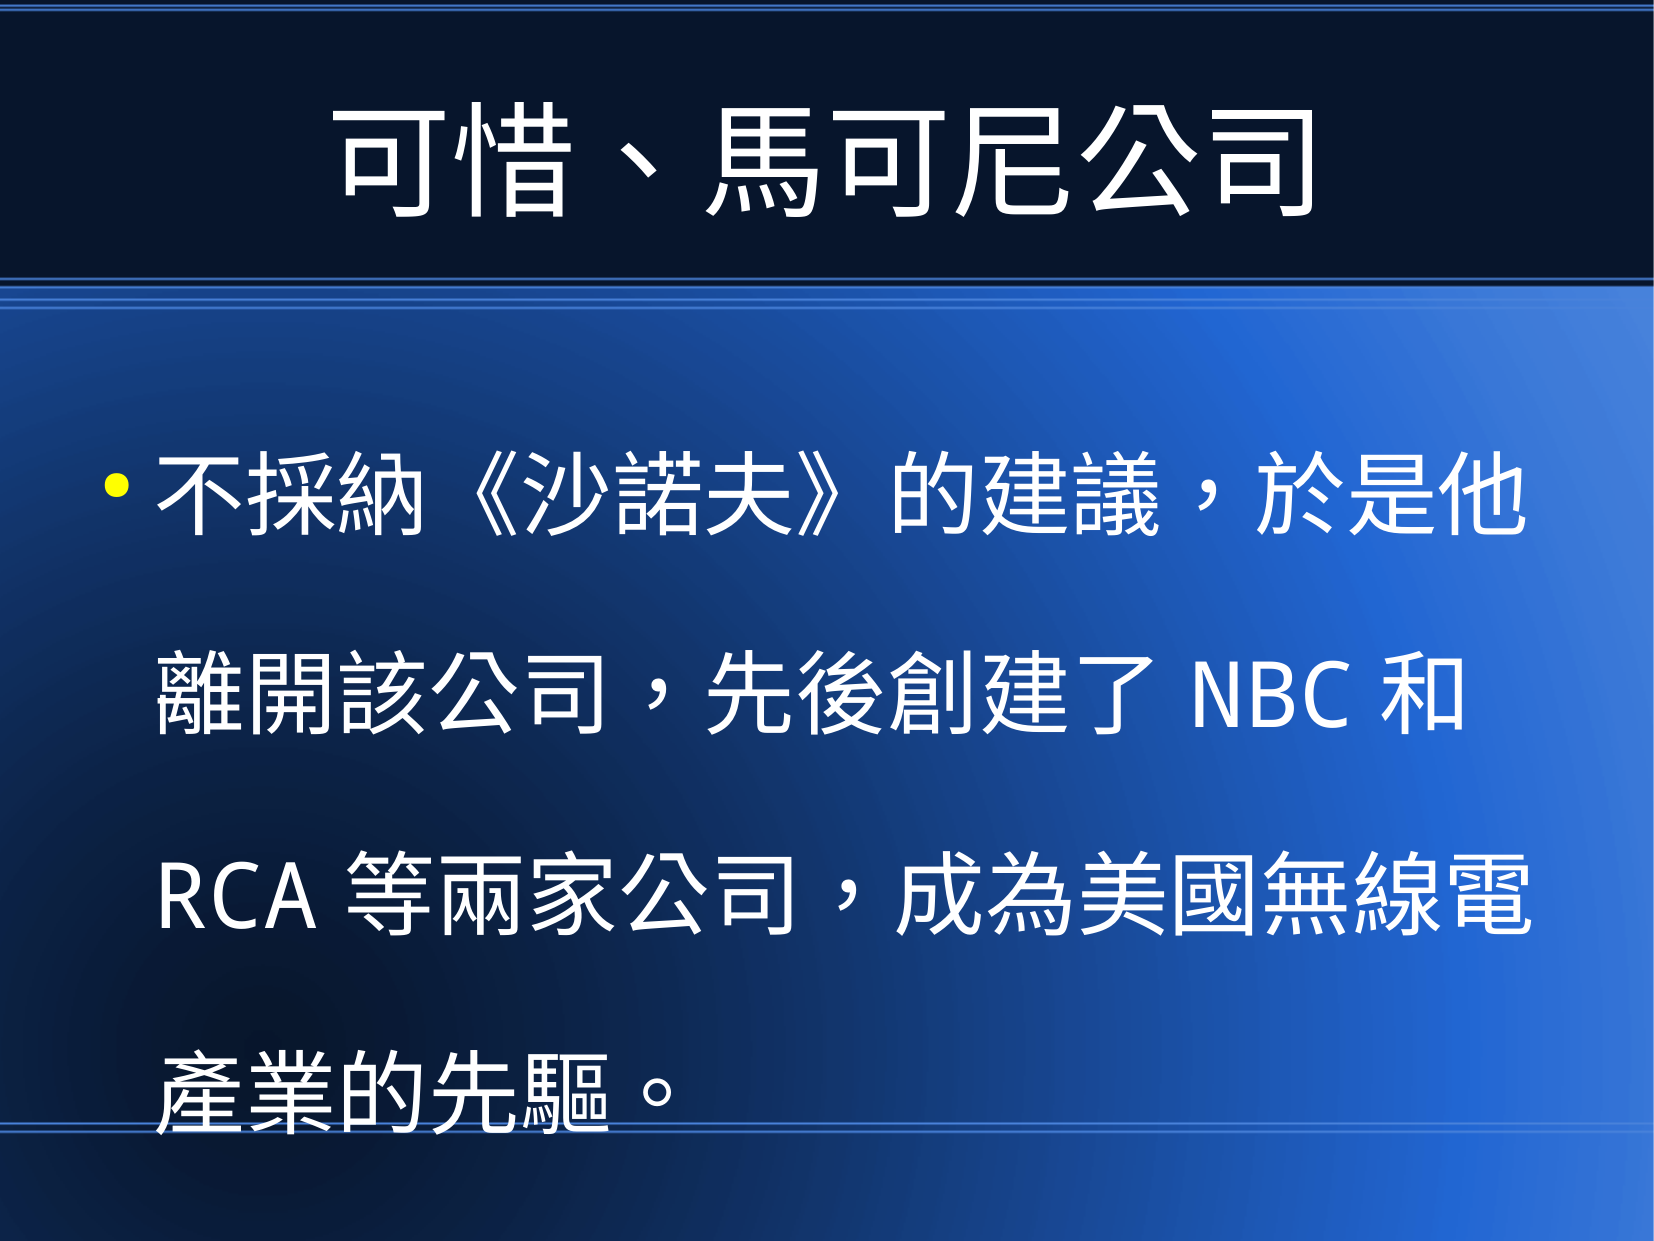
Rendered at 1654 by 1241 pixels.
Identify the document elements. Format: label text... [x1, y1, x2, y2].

picture [0, 0, 1654, 1241]
list 不採納《沙諾夫》的建議，於是他離開該公司，先後創建了NBC和RCA等兩家公司，成為美國無線電產業的先驅。 [82, 355, 1571, 1241]
title 可惜、馬可尼公司 [82, 49, 1571, 257]
